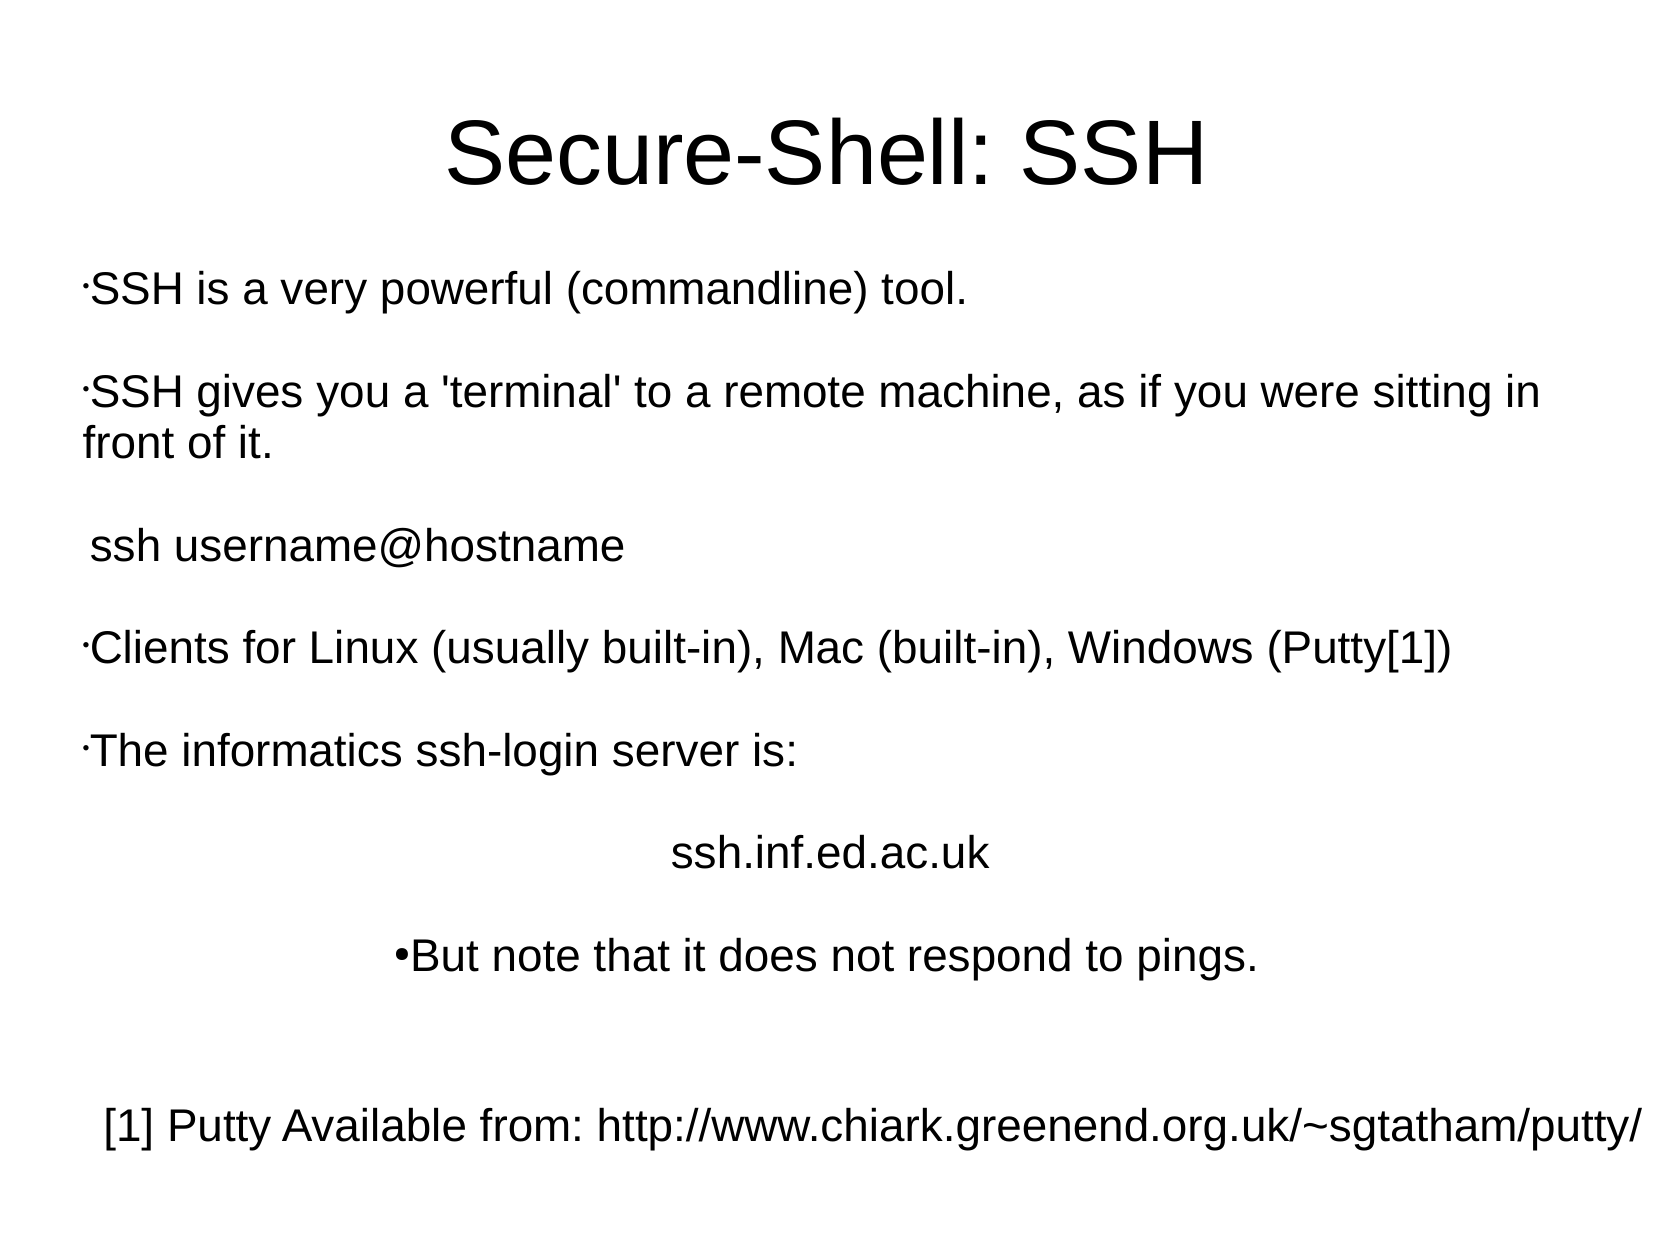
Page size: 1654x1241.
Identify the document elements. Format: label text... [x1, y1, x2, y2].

subtitle SSH is a very powerful (commandline) tool. SSH gives you a 'terminal' to a remote machine, as if you were sitting in front of it. ssh username@hostname Clients for Linux (usually built-in), Mac (built-in), Windows (Putty[1]) The informatics ssh-login server is: ssh.inf.ed.ac.uk But note that it does not respond to pings. [82, 242, 1571, 1003]
title Secure-Shell: SSH [82, 56, 1571, 242]
text_box [1] Putty Available from: http://www.chiark.greenend.org.uk/~sgtatham/putty/ [88, 1092, 1654, 1159]
